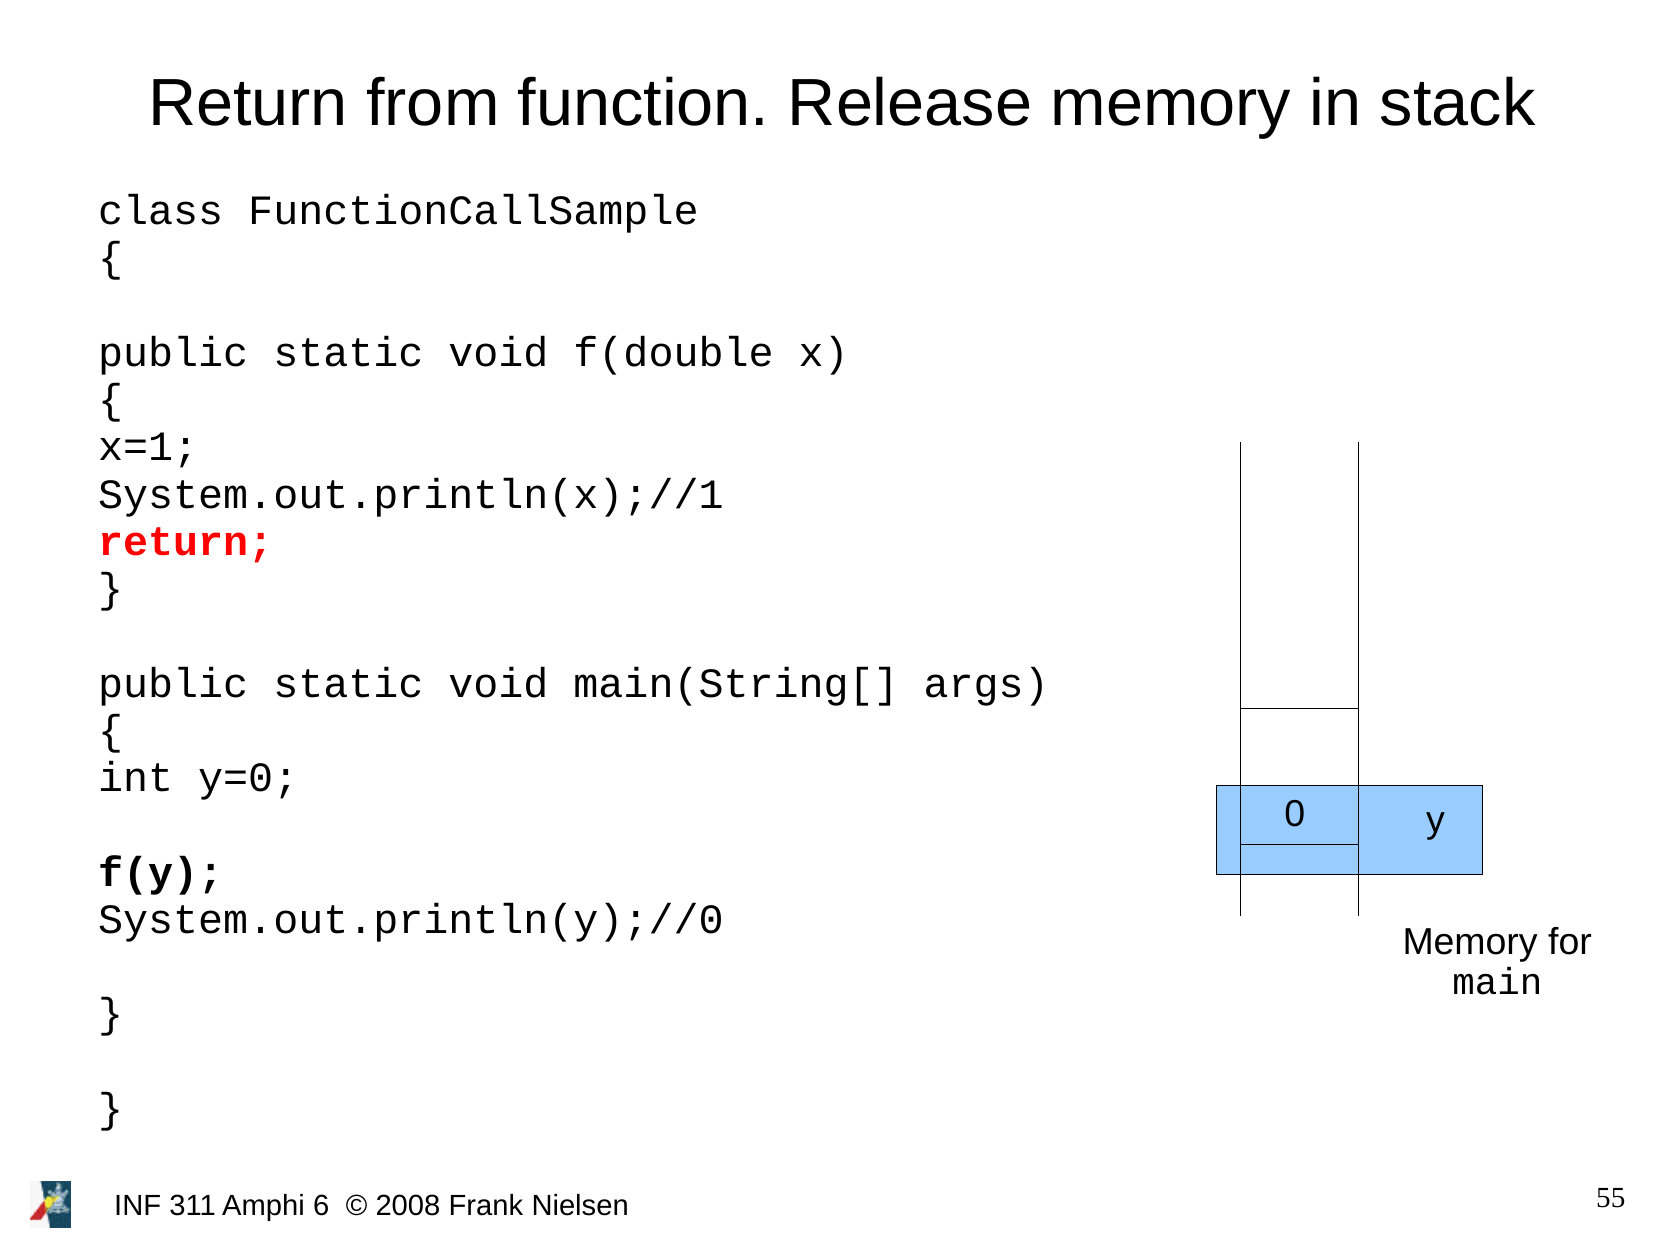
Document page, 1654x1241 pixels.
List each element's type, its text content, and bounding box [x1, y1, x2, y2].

text_box Memory for main [1387, 913, 1607, 1011]
text_box [1241, 845, 1358, 875]
text_box class FunctionCallSample { public static void f(double x) { x=1; System.out.println(x);//1 return; } public static void main(String[] args) { int y=0; f(y); System.out.println(y);//0 } } [83, 182, 1064, 1099]
text_box 0 [1269, 785, 1321, 843]
text_box [1216, 785, 1240, 875]
text_box [1359, 785, 1483, 875]
text_box [1241, 786, 1358, 844]
text_box Return from function. Release memory in stack [133, 58, 1552, 148]
picture [29, 1181, 71, 1228]
text_box y [1411, 791, 1460, 849]
